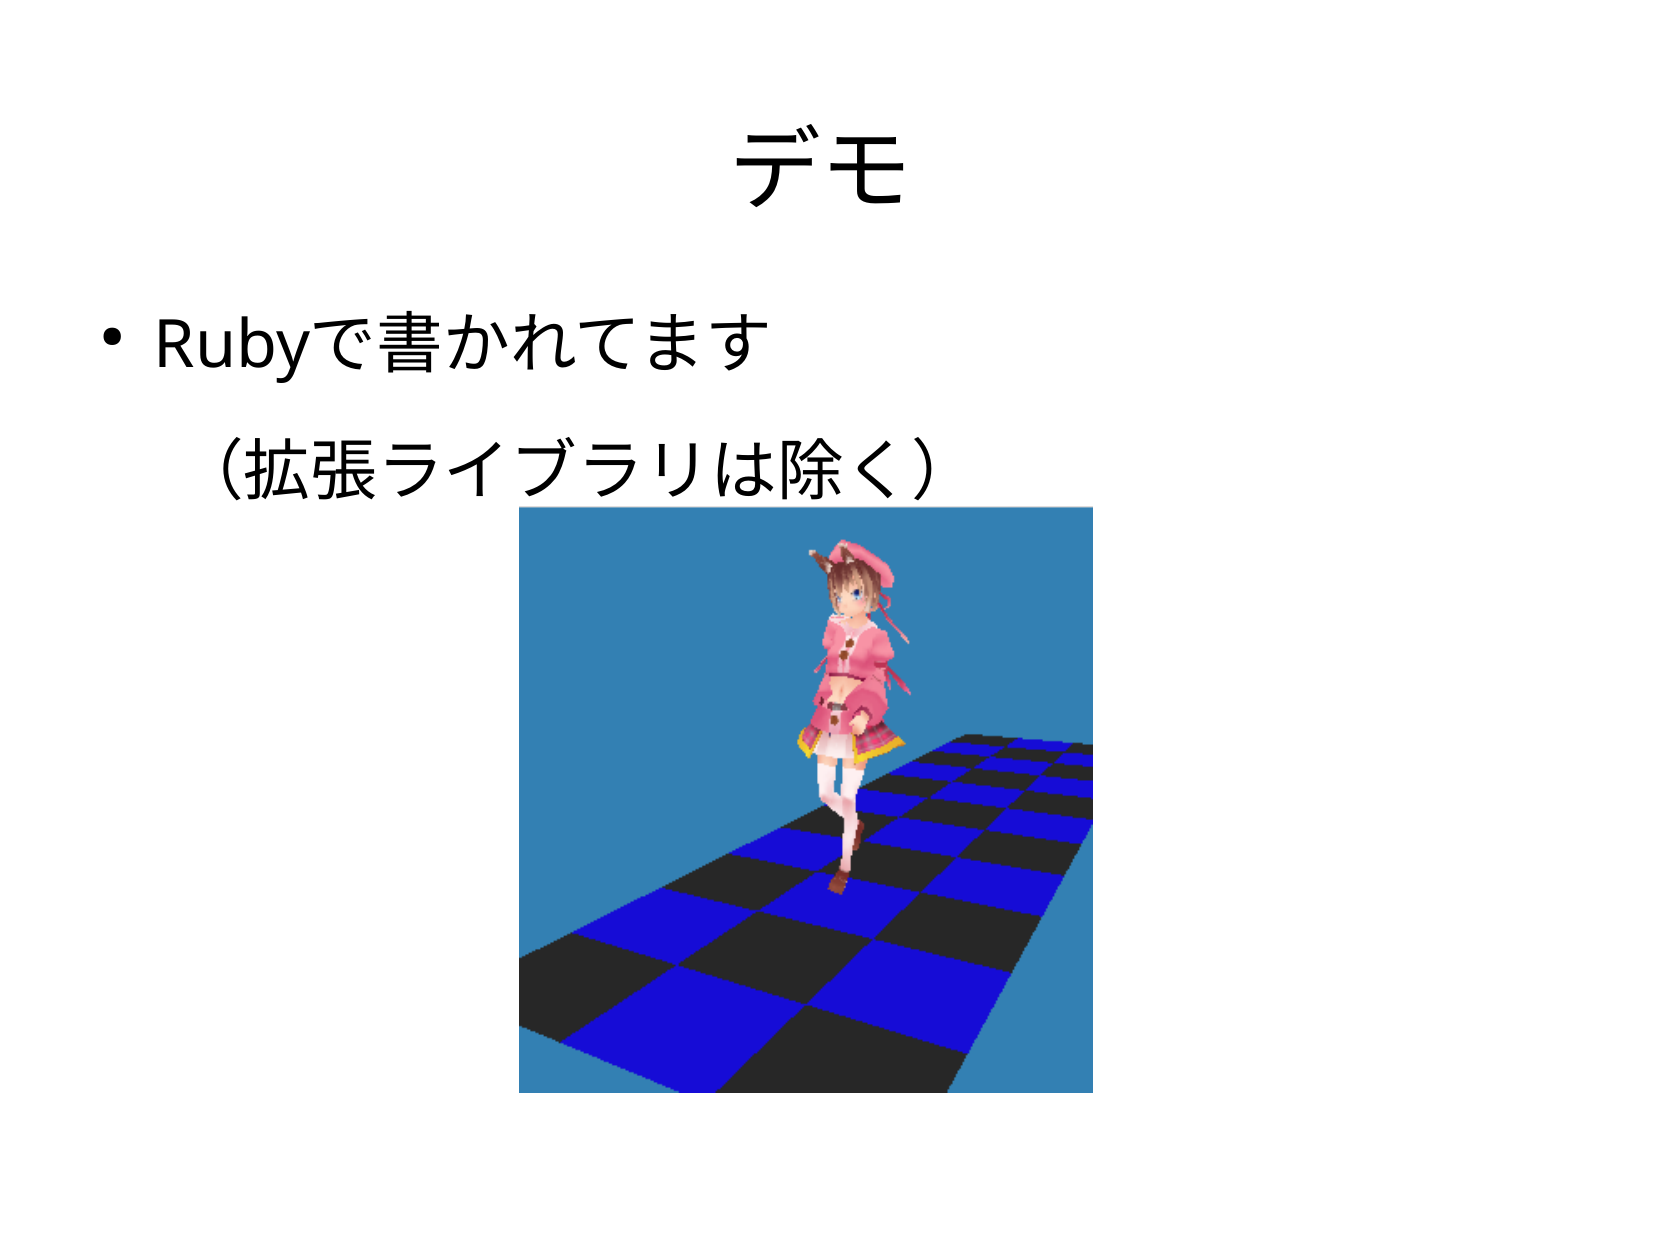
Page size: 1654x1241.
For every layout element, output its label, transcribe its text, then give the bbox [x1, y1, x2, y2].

picture [519, 506, 1093, 1093]
title デモ [76, 58, 1565, 266]
list Rubyで書かれてます （拡張ライブラリは除く） [82, 290, 1571, 1109]
